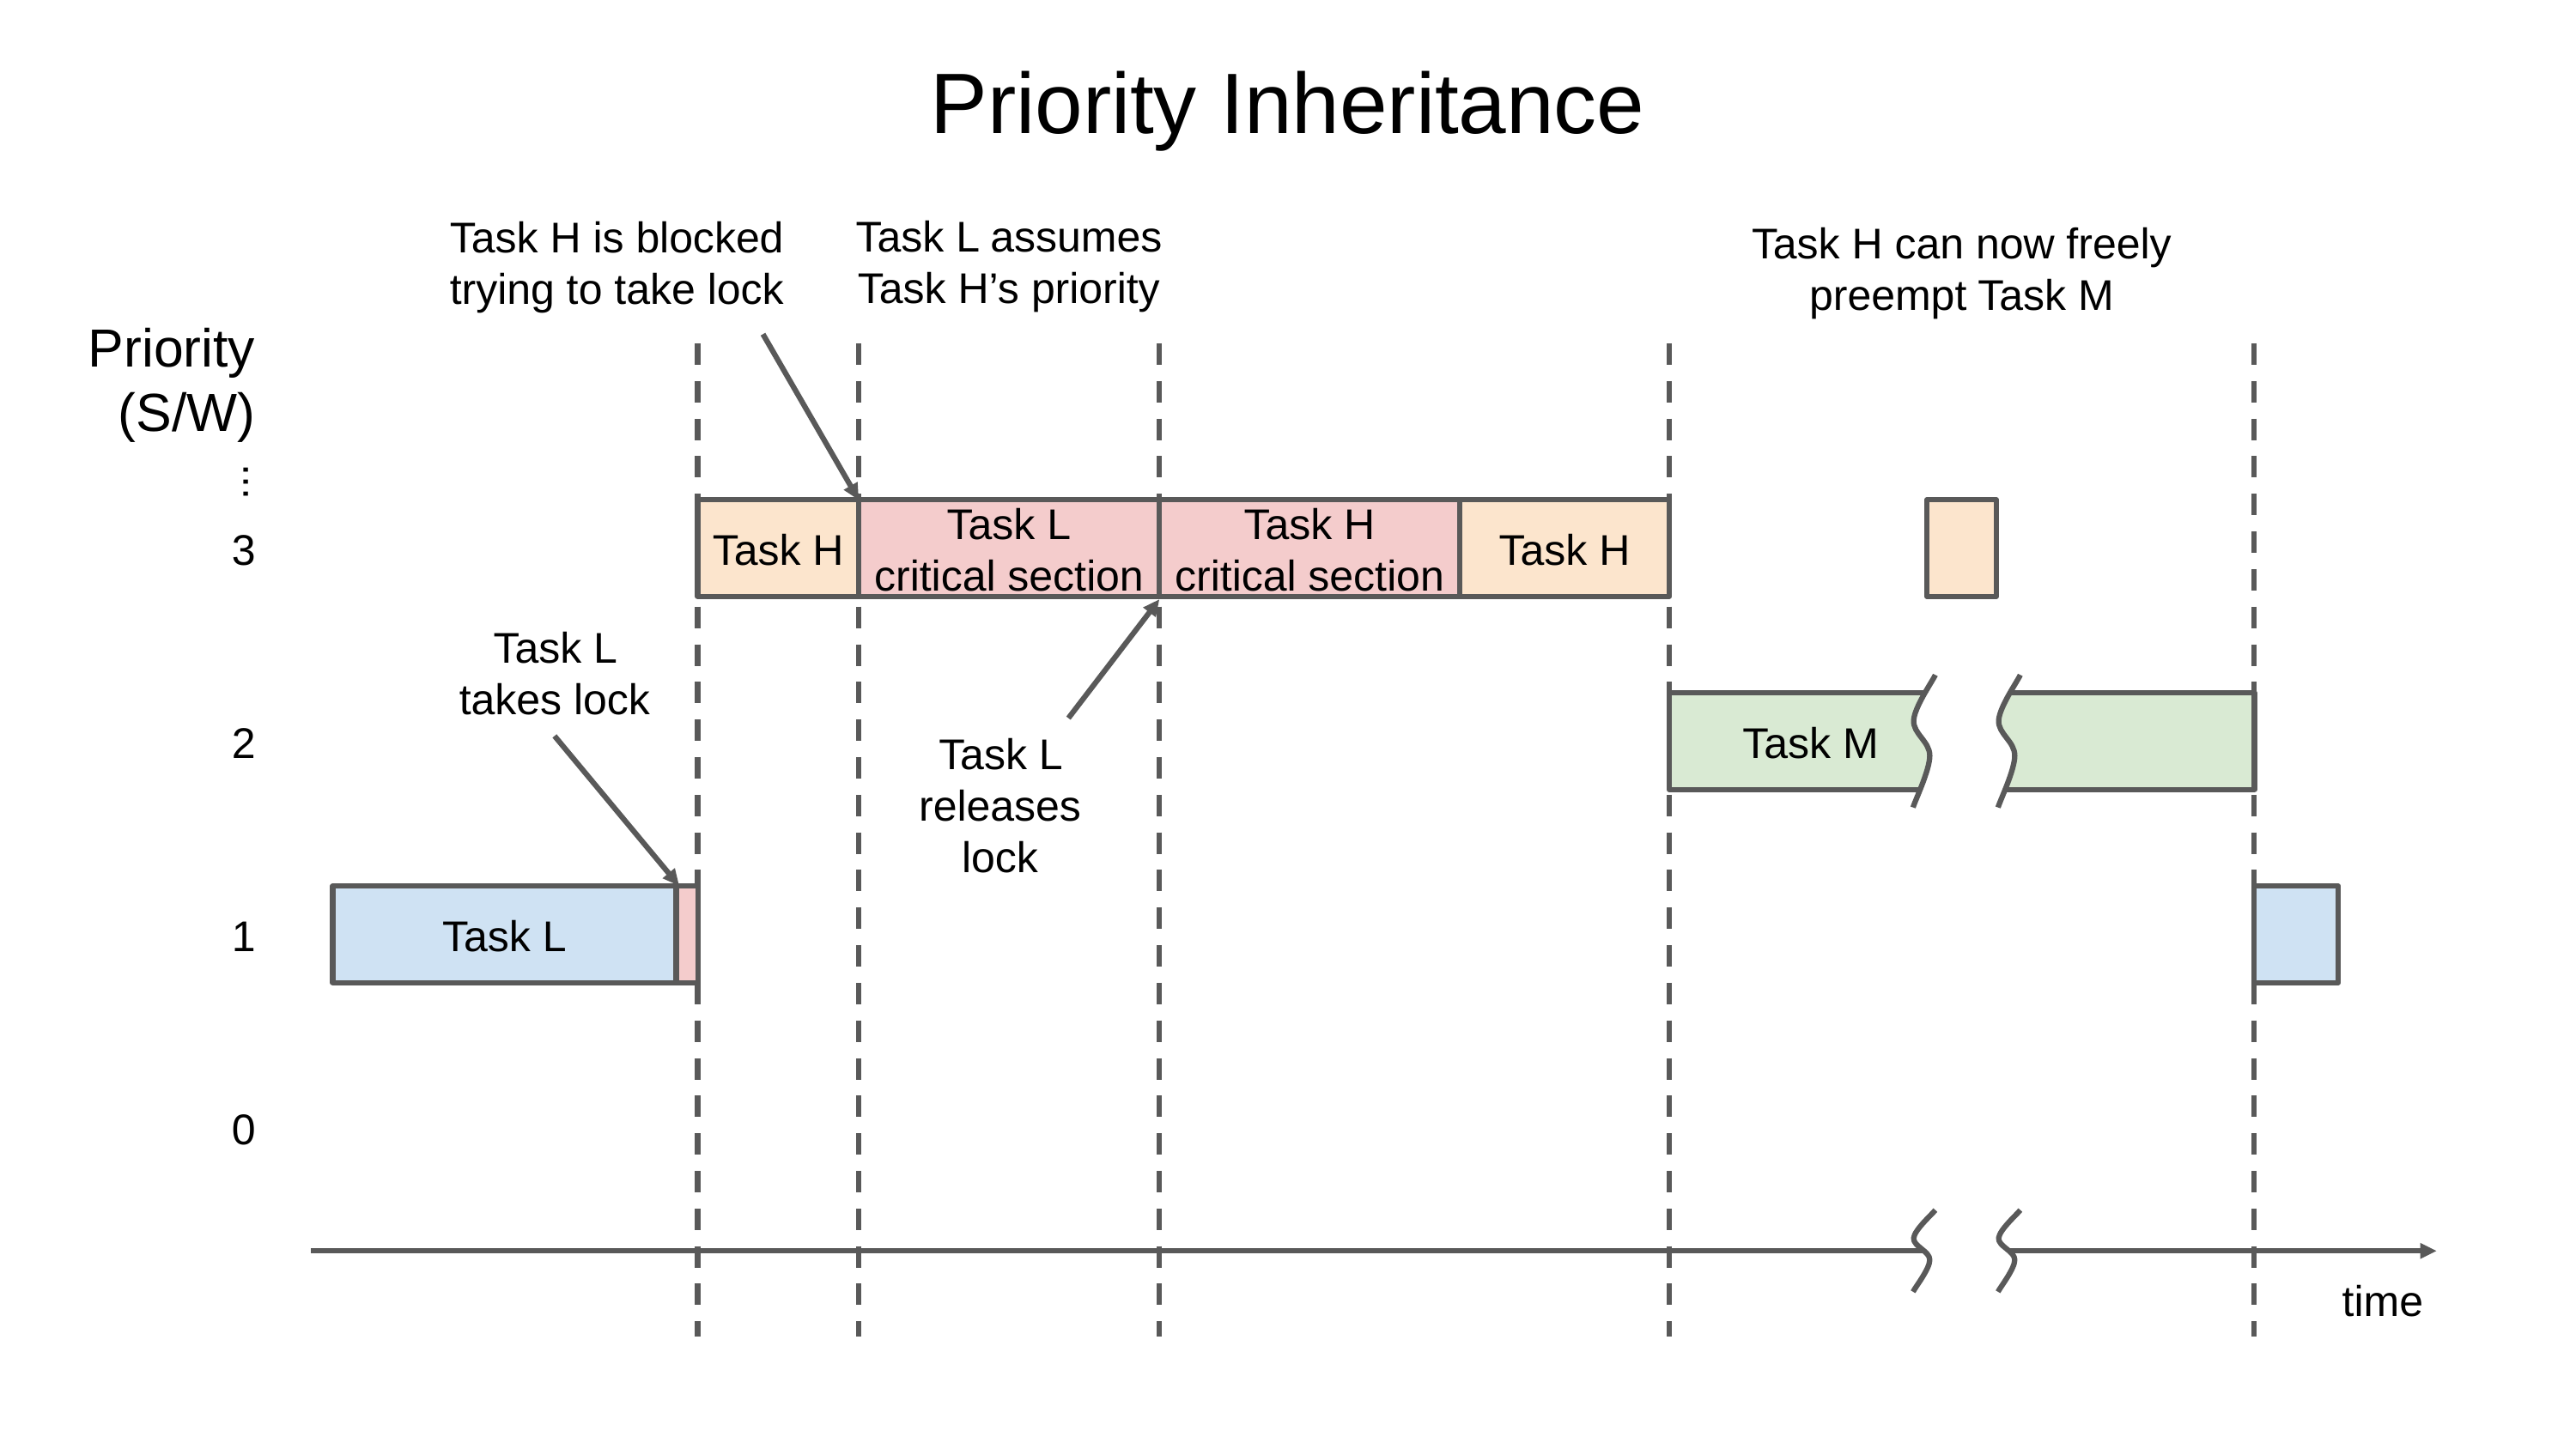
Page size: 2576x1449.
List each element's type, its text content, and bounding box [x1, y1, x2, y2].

text_box Priority Inheritance [663, 0, 1913, 199]
text_box ... [171, 420, 290, 544]
text_box 1 [128, 875, 269, 994]
text_box time [2275, 1261, 2490, 1337]
text_box [1927, 500, 1996, 597]
text_box [2254, 886, 2339, 983]
text_box Task M [1668, 693, 1926, 790]
text_box Task L critical section [858, 500, 1159, 597]
text_box [2002, 1228, 2008, 1246]
text_box Task H can now freely preempt Task M [1731, 203, 2192, 332]
text_box Priority (S/W) [64, 307, 269, 447]
text_box [1923, 1171, 2008, 1331]
text_box [1917, 663, 2012, 823]
text_box 2 [128, 682, 269, 801]
text_box Task L releases lock [878, 713, 1122, 894]
text_box Task L [332, 886, 676, 983]
text_box Task H [697, 500, 858, 597]
text_box 0 [128, 1068, 269, 1187]
text_box [676, 886, 699, 983]
text_box Task L takes lock [433, 607, 677, 737]
text_box Task H [1460, 500, 1670, 597]
text_box Task L assumes Task H’s priority [819, 196, 1199, 325]
text_box Task H critical section [1159, 500, 1460, 597]
text_box Task H is blocked trying to take lock [423, 197, 810, 326]
text_box [2002, 693, 2255, 790]
text_box [1923, 1255, 1927, 1268]
text_box 3 [128, 488, 269, 608]
